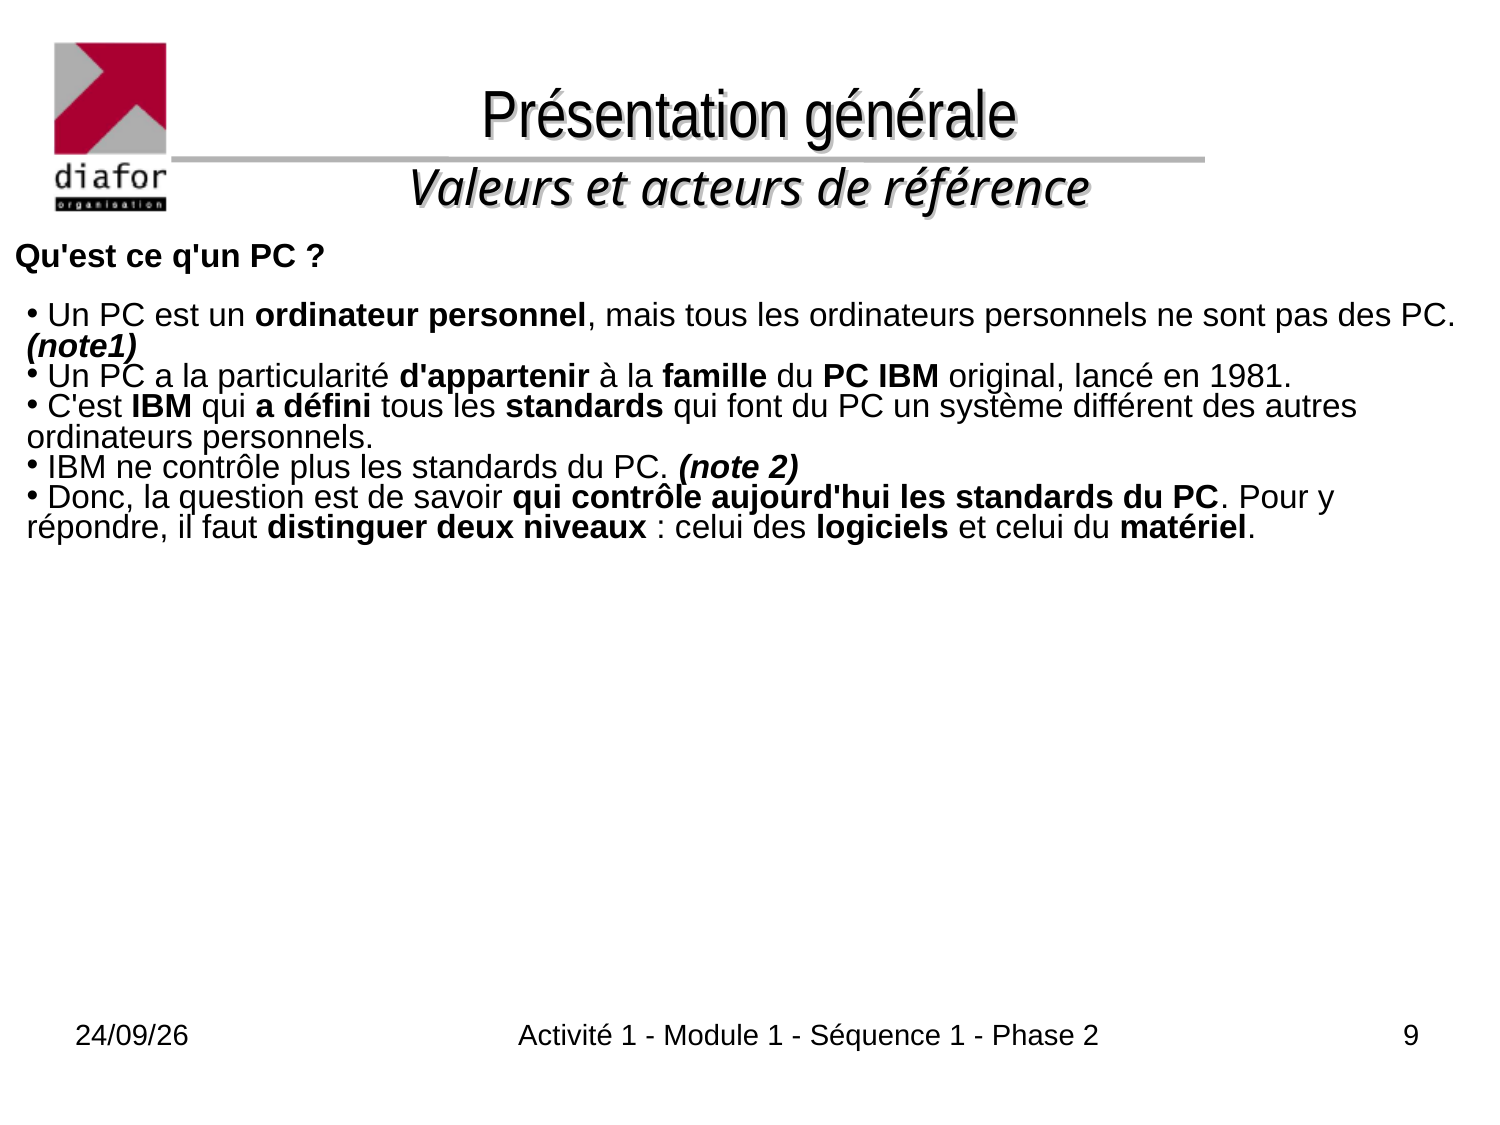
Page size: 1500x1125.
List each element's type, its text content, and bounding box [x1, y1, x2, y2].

text_box Qu'est ce q'un PC ? [0, 236, 341, 282]
text_box Un PC est un ordinateur personnel, mais tous les ordinateurs personnels ne sont pas des PC. (note1) Un PC a la particularité d'appartenir à la famille du PC IBM original, lancé en 1981. C'est IBM qui a défini tous les standards qui font du PC un système différent des autres ordinateurs personnels. IBM ne contrôle plus les standards du PC. (note 2) Donc, la question est de savoir qui contrôle aujourd'hui les standards du PC. Pour y répondre, il faut distinguer deux niveaux : celui des logiciels et celui du matériel. [11, 295, 1500, 553]
title Présentation générale Valeurs et acteurs de référence [75, 45, 1426, 250]
picture [53, 42, 168, 213]
